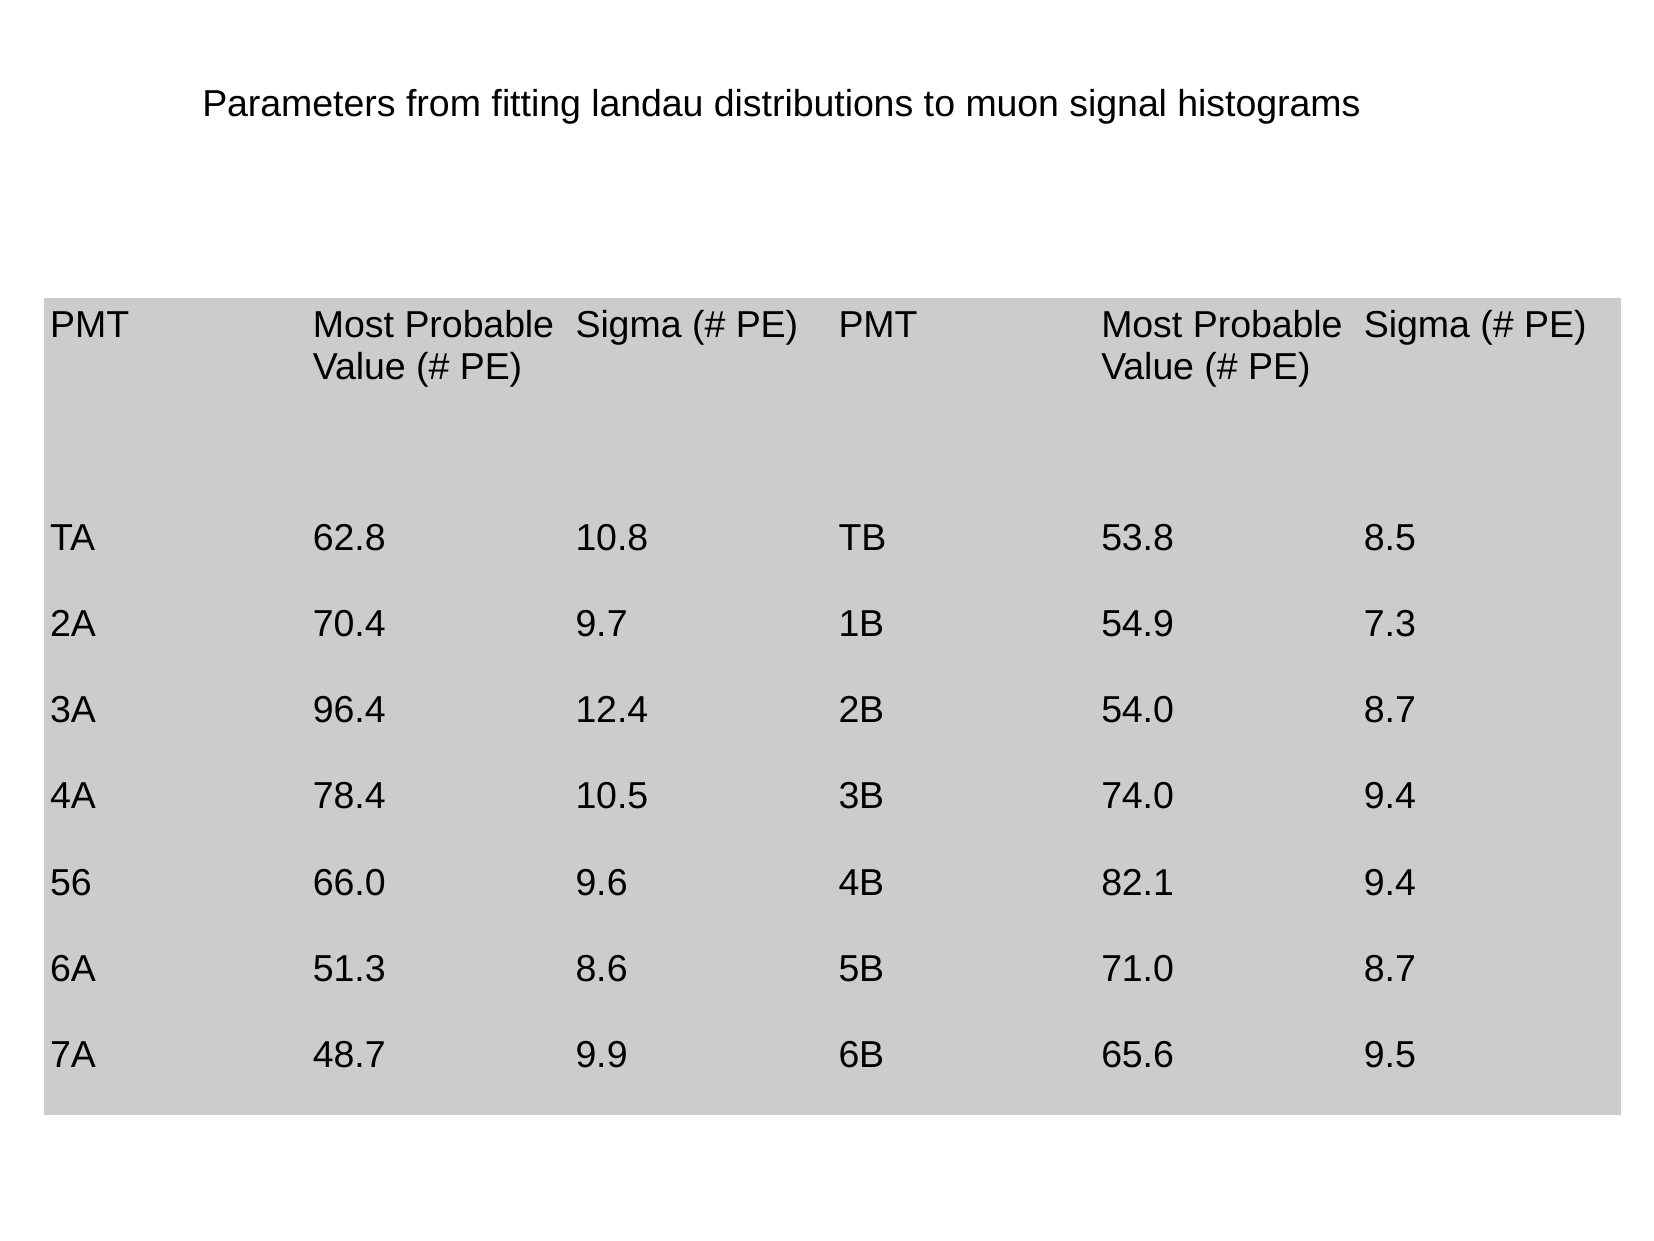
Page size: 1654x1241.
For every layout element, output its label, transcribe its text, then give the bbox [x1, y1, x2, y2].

table_cell 9.7 [570, 597, 833, 683]
table_header PMT [833, 298, 1095, 510]
table_cell 4A [44, 769, 307, 855]
table_cell 66.0 [307, 855, 570, 942]
table_cell 6A [44, 942, 307, 1028]
table_cell 3A [44, 683, 307, 769]
table_cell 62.8 [307, 510, 570, 597]
table_cell 8.5 [1358, 510, 1621, 597]
table_header Sigma (# PE) [570, 298, 833, 510]
table_cell 48.7 [307, 1028, 570, 1115]
table_cell 9.4 [1358, 855, 1621, 942]
table_cell 9.4 [1358, 769, 1621, 855]
table_cell 5B [833, 942, 1095, 1028]
table_cell 78.4 [307, 769, 570, 855]
table_cell 56 [44, 855, 307, 942]
table_cell TB [833, 510, 1095, 597]
table_cell 6B [833, 1028, 1095, 1115]
text_box Parameters from fitting landau distributions to muon signal histograms [187, 75, 1501, 132]
table_cell 9.6 [570, 855, 833, 942]
table_cell 9.5 [1358, 1028, 1621, 1115]
table_cell 10.8 [570, 510, 833, 597]
table_cell 74.0 [1095, 769, 1358, 855]
table_cell 54.9 [1095, 597, 1358, 683]
table_cell 2A [44, 597, 307, 683]
table_cell 1B [833, 597, 1095, 683]
table_cell 2B [833, 683, 1095, 769]
table_cell 8.7 [1358, 683, 1621, 769]
table_cell 7A [44, 1028, 307, 1115]
table_cell 8.7 [1358, 942, 1621, 1028]
table_cell TA [44, 510, 307, 597]
table_cell 82.1 [1095, 855, 1358, 942]
table_cell 71.0 [1095, 942, 1358, 1028]
table_cell 70.4 [307, 597, 570, 683]
table_cell 4B [833, 855, 1095, 942]
table_cell 12.4 [570, 683, 833, 769]
table_header PMT [44, 298, 307, 510]
table_cell 9.9 [570, 1028, 833, 1115]
table_cell 96.4 [307, 683, 570, 769]
table_header Most Probable Value (# PE) [307, 298, 570, 510]
table_cell 54.0 [1095, 683, 1358, 769]
table_cell 3B [833, 769, 1095, 855]
table_cell 7.3 [1358, 597, 1621, 683]
table_cell 51.3 [307, 942, 570, 1028]
table_cell 53.8 [1095, 510, 1358, 597]
table_cell 8.6 [570, 942, 833, 1028]
table_header Most Probable Value (# PE) [1095, 298, 1358, 510]
table_cell 65.6 [1095, 1028, 1358, 1115]
table_cell 10.5 [570, 769, 833, 855]
table_header Sigma (# PE) [1358, 298, 1621, 510]
